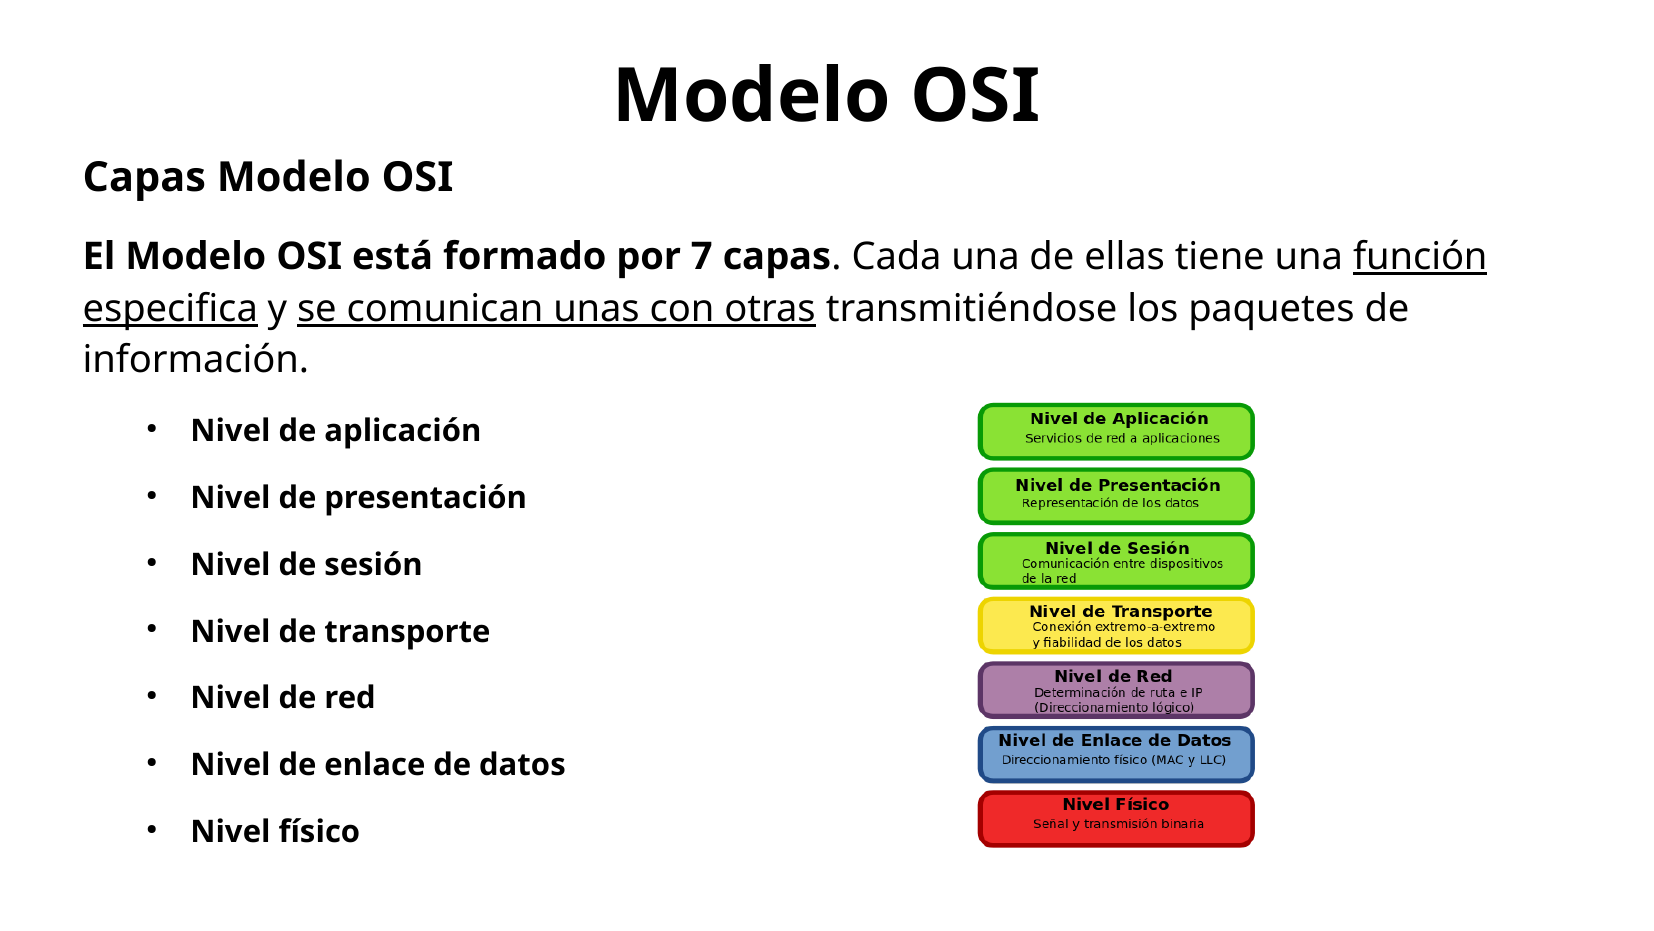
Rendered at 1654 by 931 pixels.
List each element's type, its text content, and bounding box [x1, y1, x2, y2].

picture [915, 383, 1300, 876]
list Capas Modelo OSI El Modelo OSI está formado por 7 capas. Cada una de ellas tiene una función especifica y se comunican unas con otras transmitiéndose los paquetes de información. Nivel de aplicación Nivel de presentación Nivel de sesión Nivel de transporte Nivel de red Nivel de enlace de datos Nivel físico [82, 147, 1571, 857]
title Modelo OSI [82, 37, 1571, 147]
